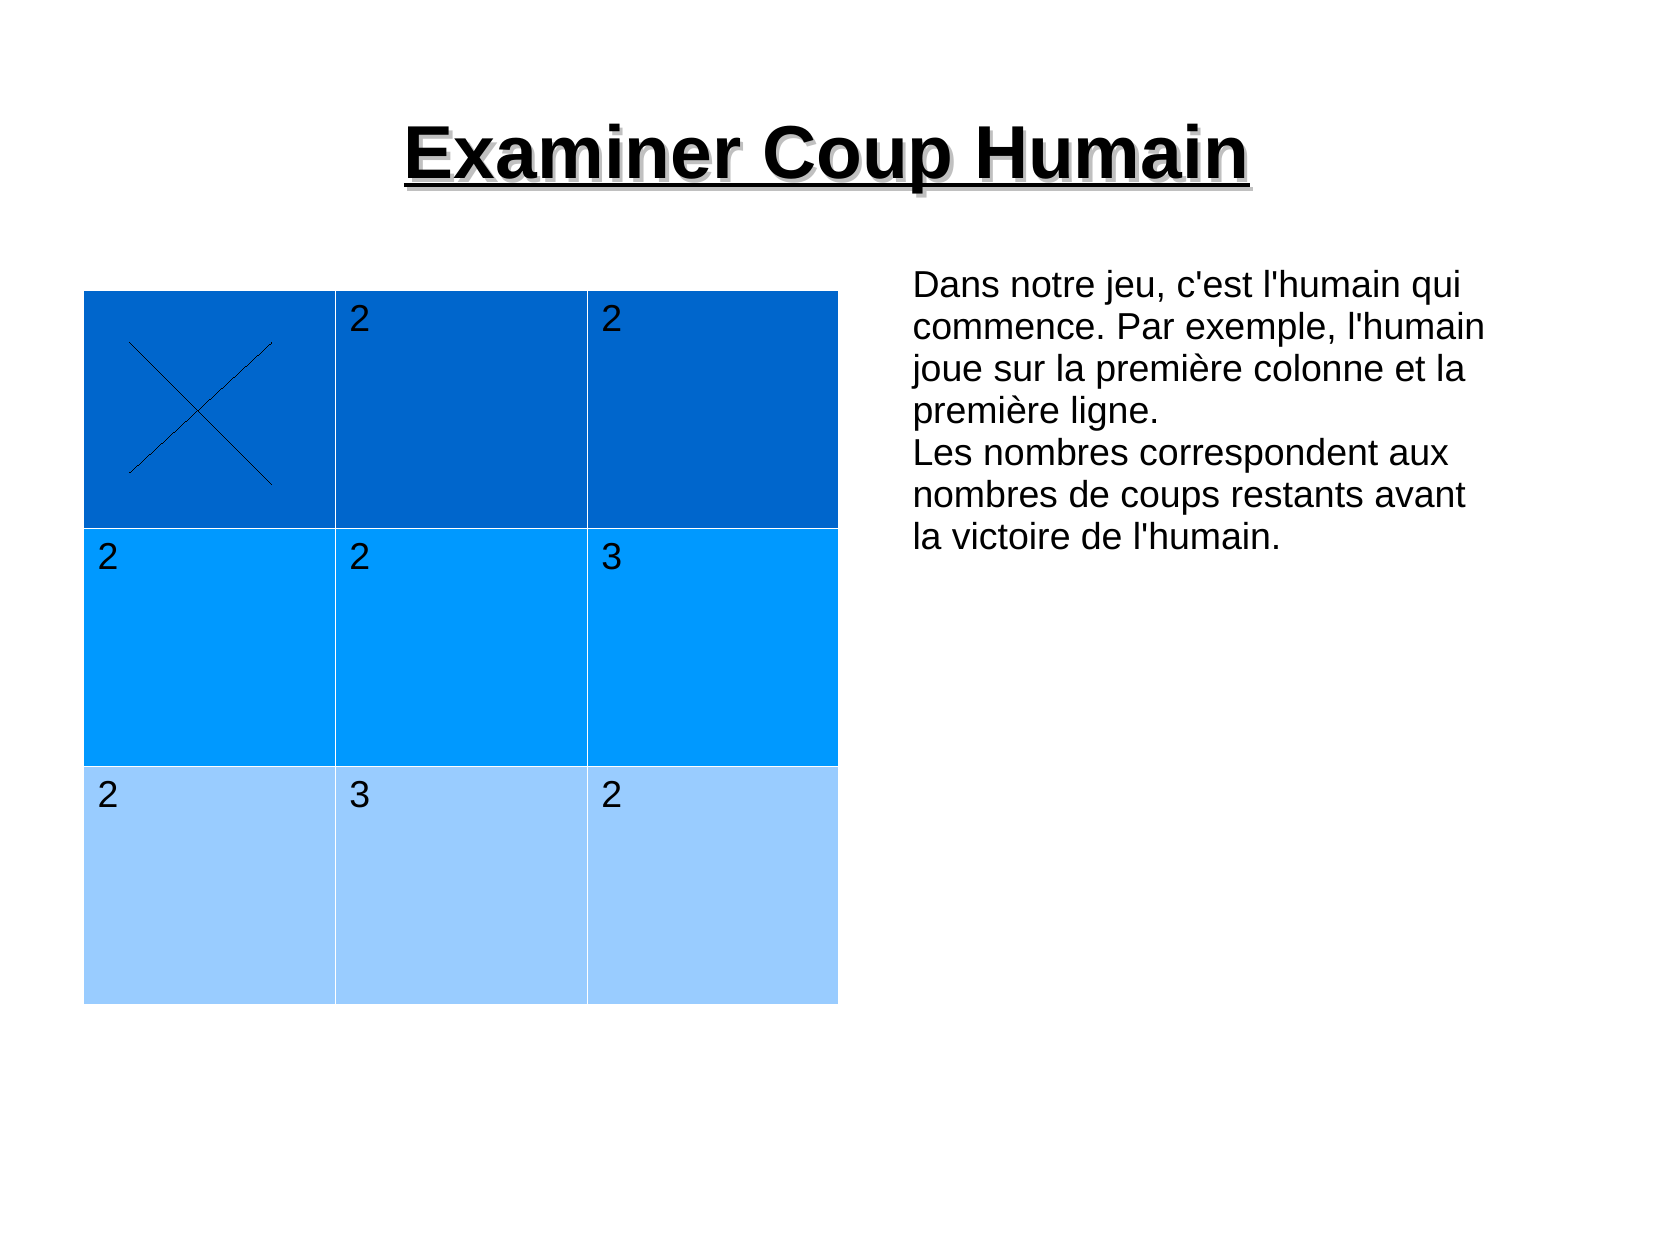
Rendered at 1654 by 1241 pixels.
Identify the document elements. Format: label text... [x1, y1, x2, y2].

title Examiner Coup Humain [82, 49, 1571, 257]
table_cell 3 [336, 767, 587, 1004]
table_cell 2 [84, 529, 335, 766]
table_header 2 [336, 291, 587, 528]
table_cell 3 [588, 529, 838, 766]
table_cell 2 [588, 767, 838, 1004]
table_header 2 [588, 291, 838, 528]
table_cell 2 [84, 767, 335, 1004]
text_box Dans notre jeu, c'est l'humain qui commence. Par exemple, l'humain joue sur la première colonne et la première ligne. Les nombres correspondent aux nombres de coups restants avant la victoire de l'humain. [897, 256, 1512, 566]
table_header [84, 291, 335, 528]
table_cell 2 [336, 529, 587, 766]
